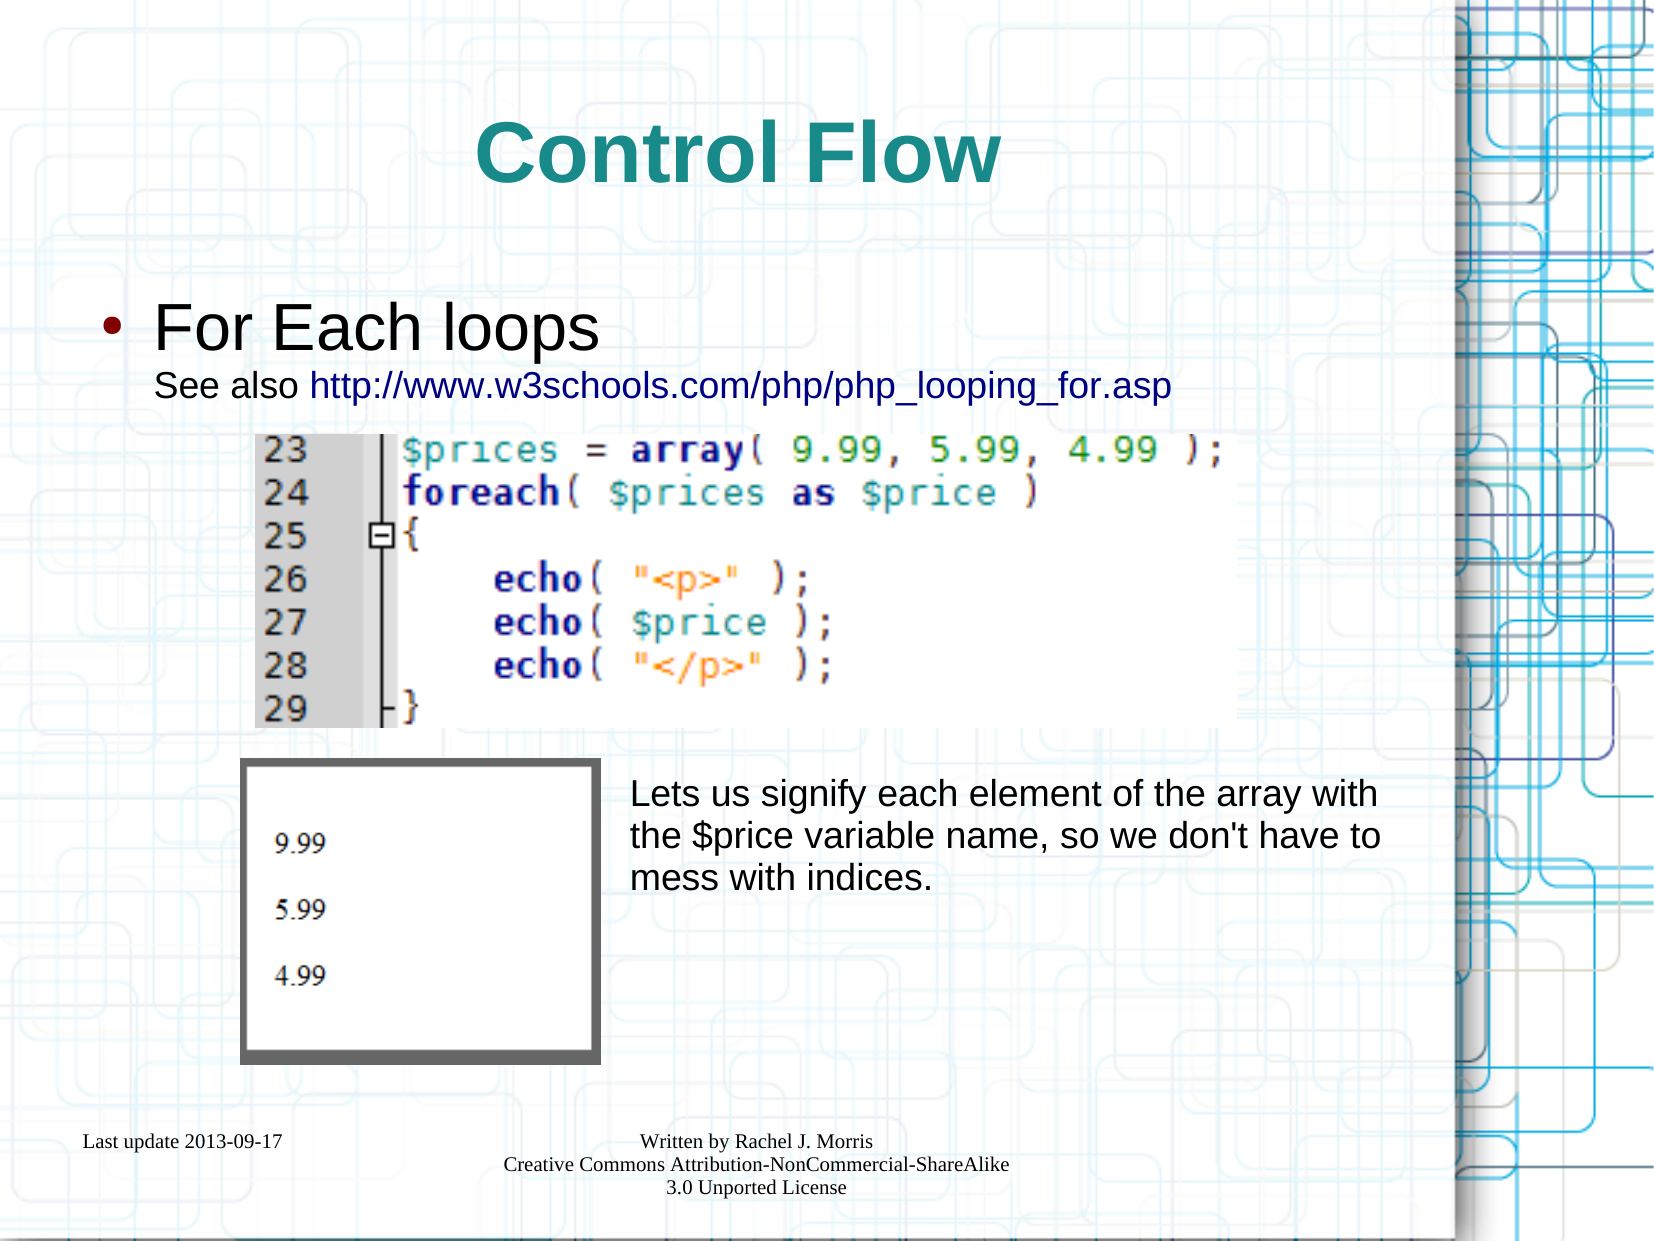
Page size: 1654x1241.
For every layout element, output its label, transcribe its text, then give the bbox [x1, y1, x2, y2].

text_box Lets us signify each element of the array with the $price variable name, so we don't have to mess with indices. [615, 765, 1441, 906]
picture [0, 0, 1654, 1241]
list For Each loops See also http://www.w3schools.com/php/php_looping_for.asp [82, 290, 1418, 1010]
title Control Flow [59, 49, 1418, 257]
